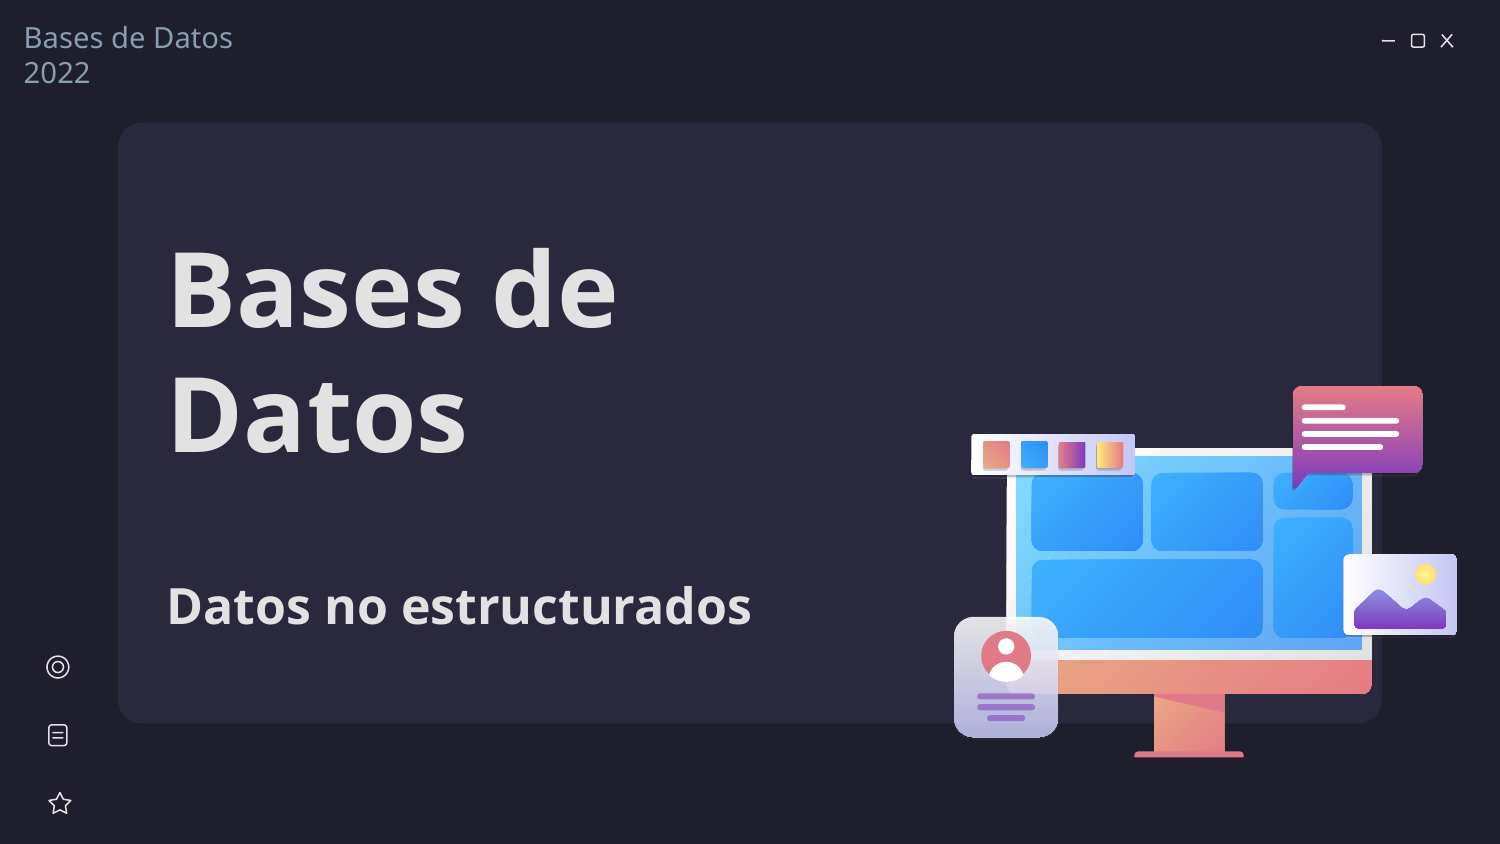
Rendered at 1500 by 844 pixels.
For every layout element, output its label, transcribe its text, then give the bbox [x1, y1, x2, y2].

subtitle Datos no estructurados [151, 569, 784, 639]
title Bases de Datos [151, 216, 882, 480]
text_box [954, 385, 1458, 758]
